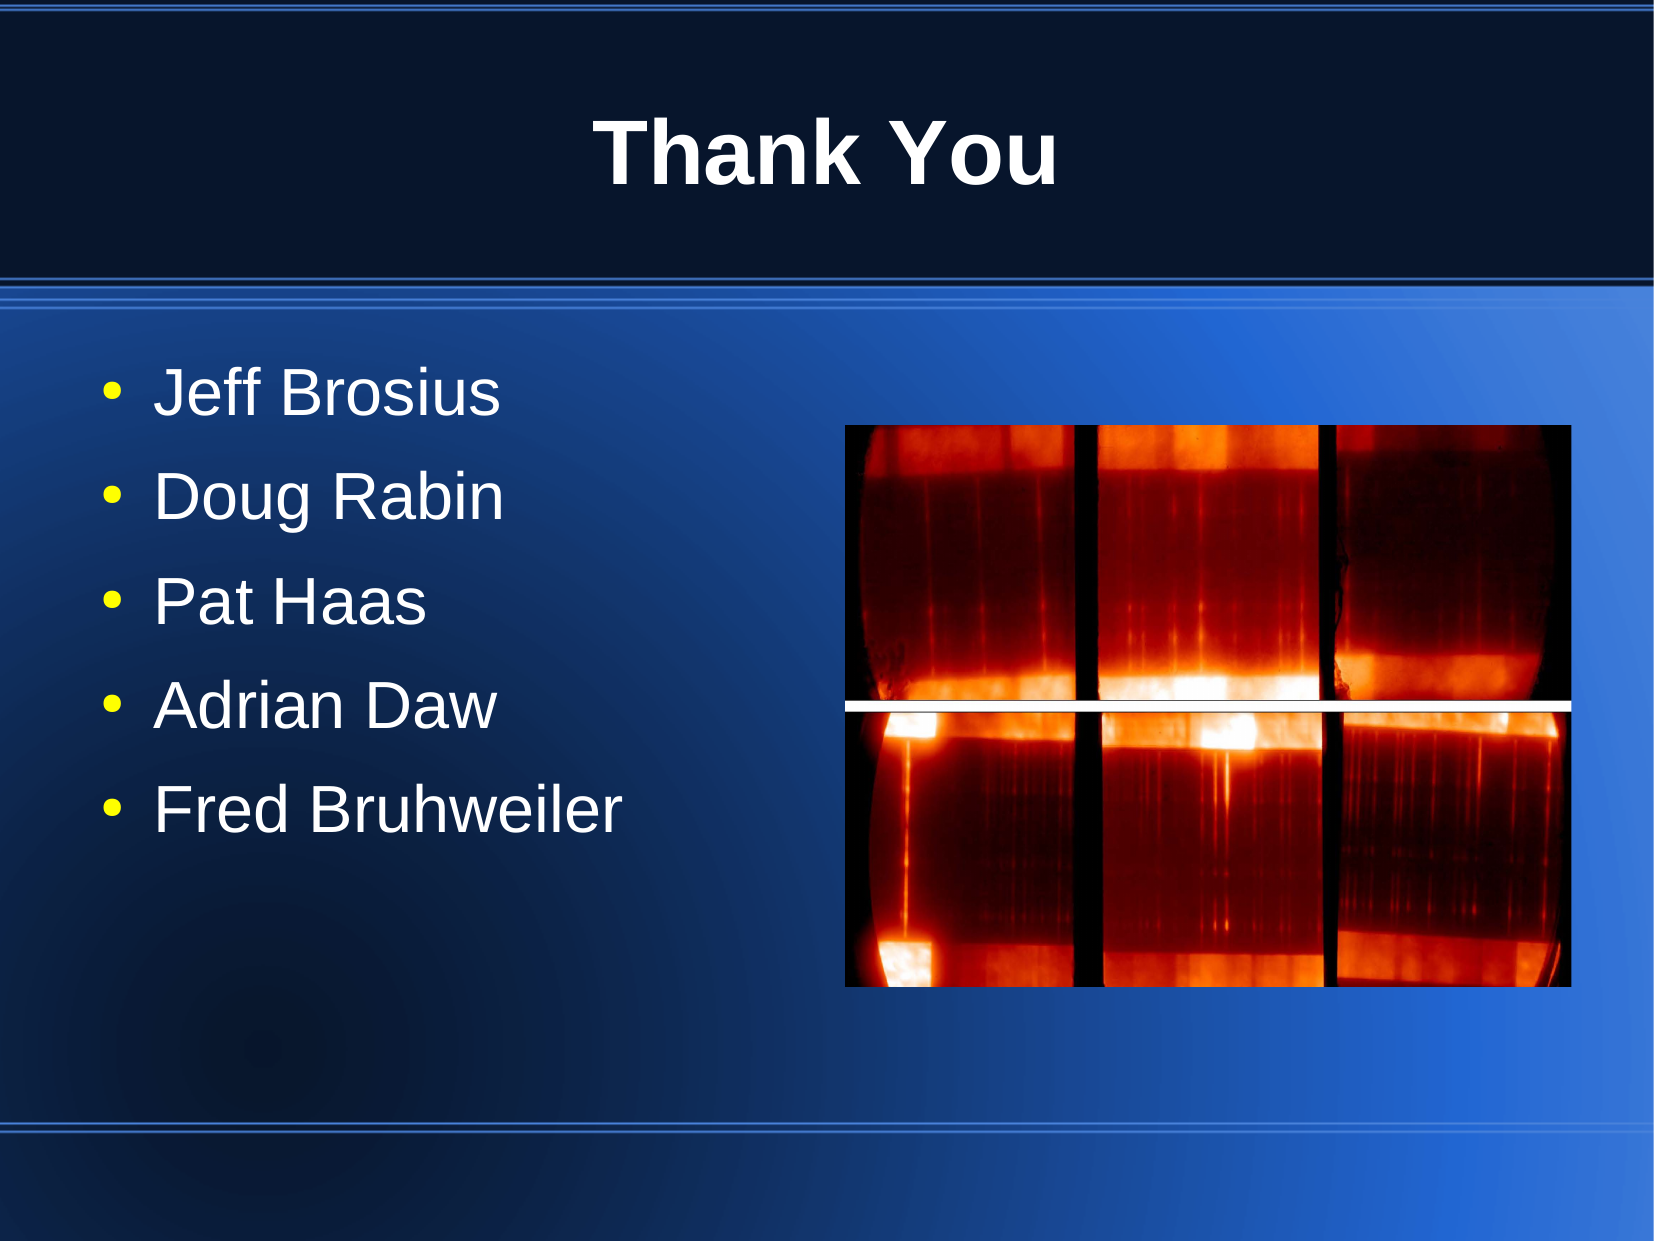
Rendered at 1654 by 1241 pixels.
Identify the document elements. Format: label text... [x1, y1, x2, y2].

title Thank You [82, 49, 1571, 257]
list Jeff Brosius Doug Rabin Pat Haas Adrian Daw Fred Bruhweiler [82, 355, 809, 1043]
picture [0, 0, 1654, 1241]
